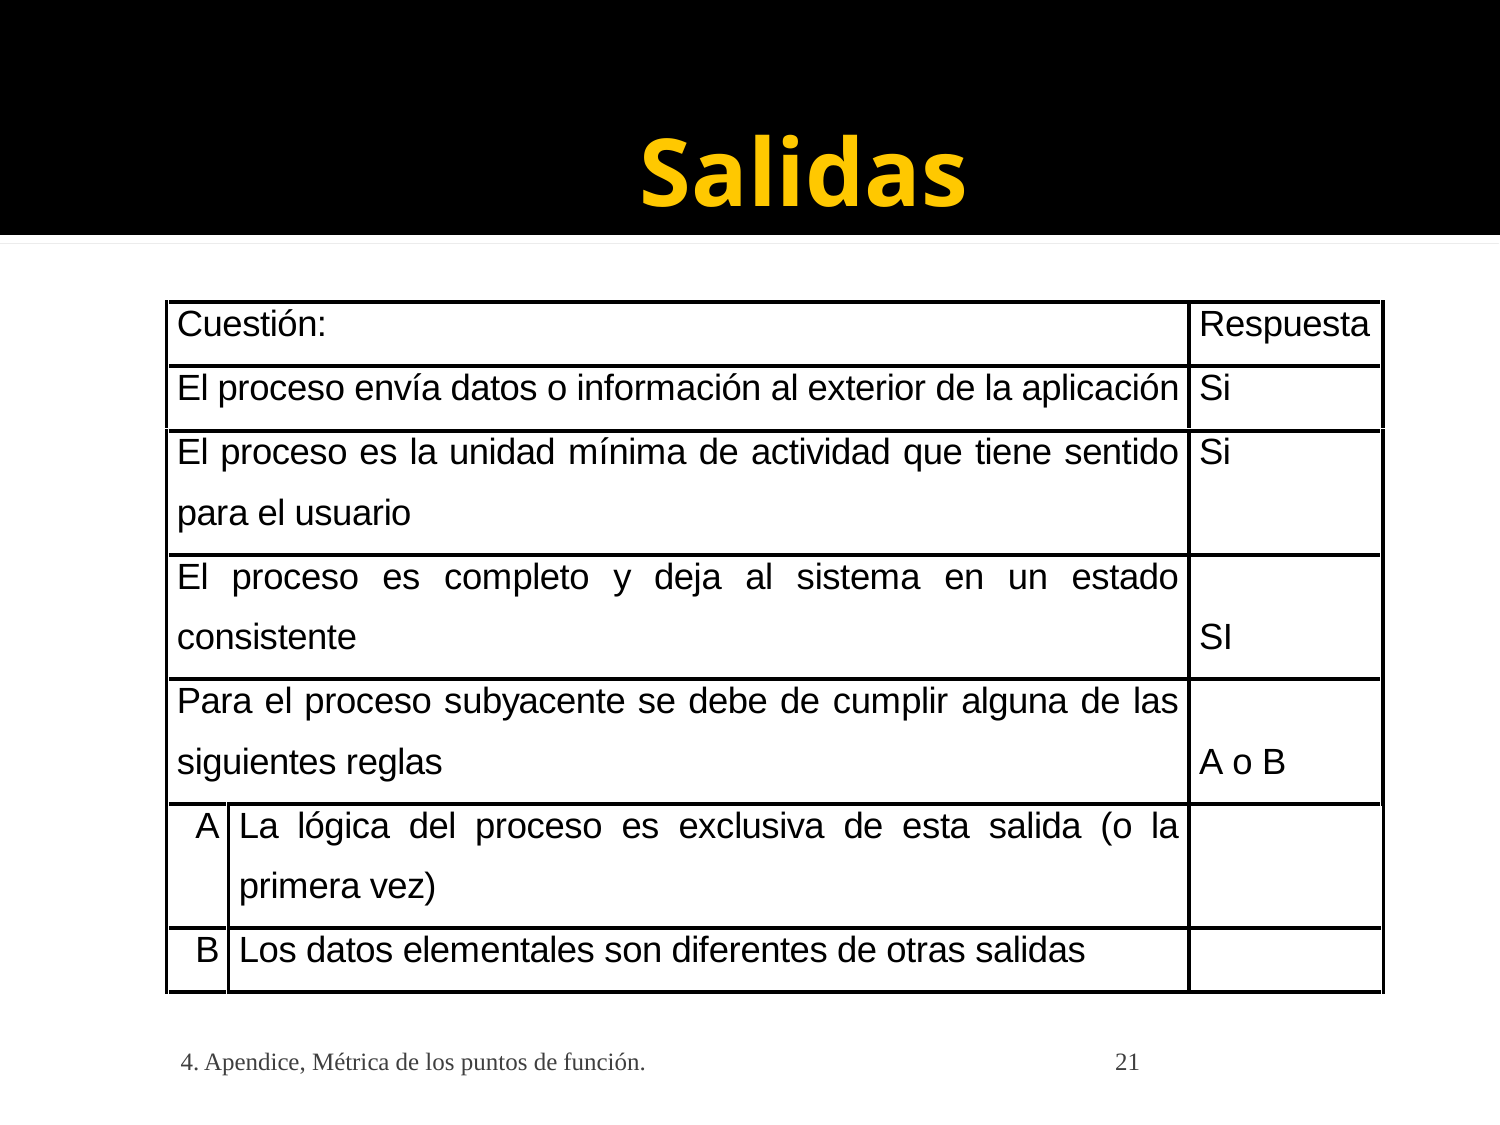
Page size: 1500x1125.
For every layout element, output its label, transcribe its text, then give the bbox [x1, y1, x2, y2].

title Salidas [162, 75, 1438, 263]
text_box 4. Apendice, Métrica de los puntos de función. [162, 1037, 951, 1075]
chart [164, 300, 1436, 1019]
text_box [1100, 1037, 1438, 1075]
